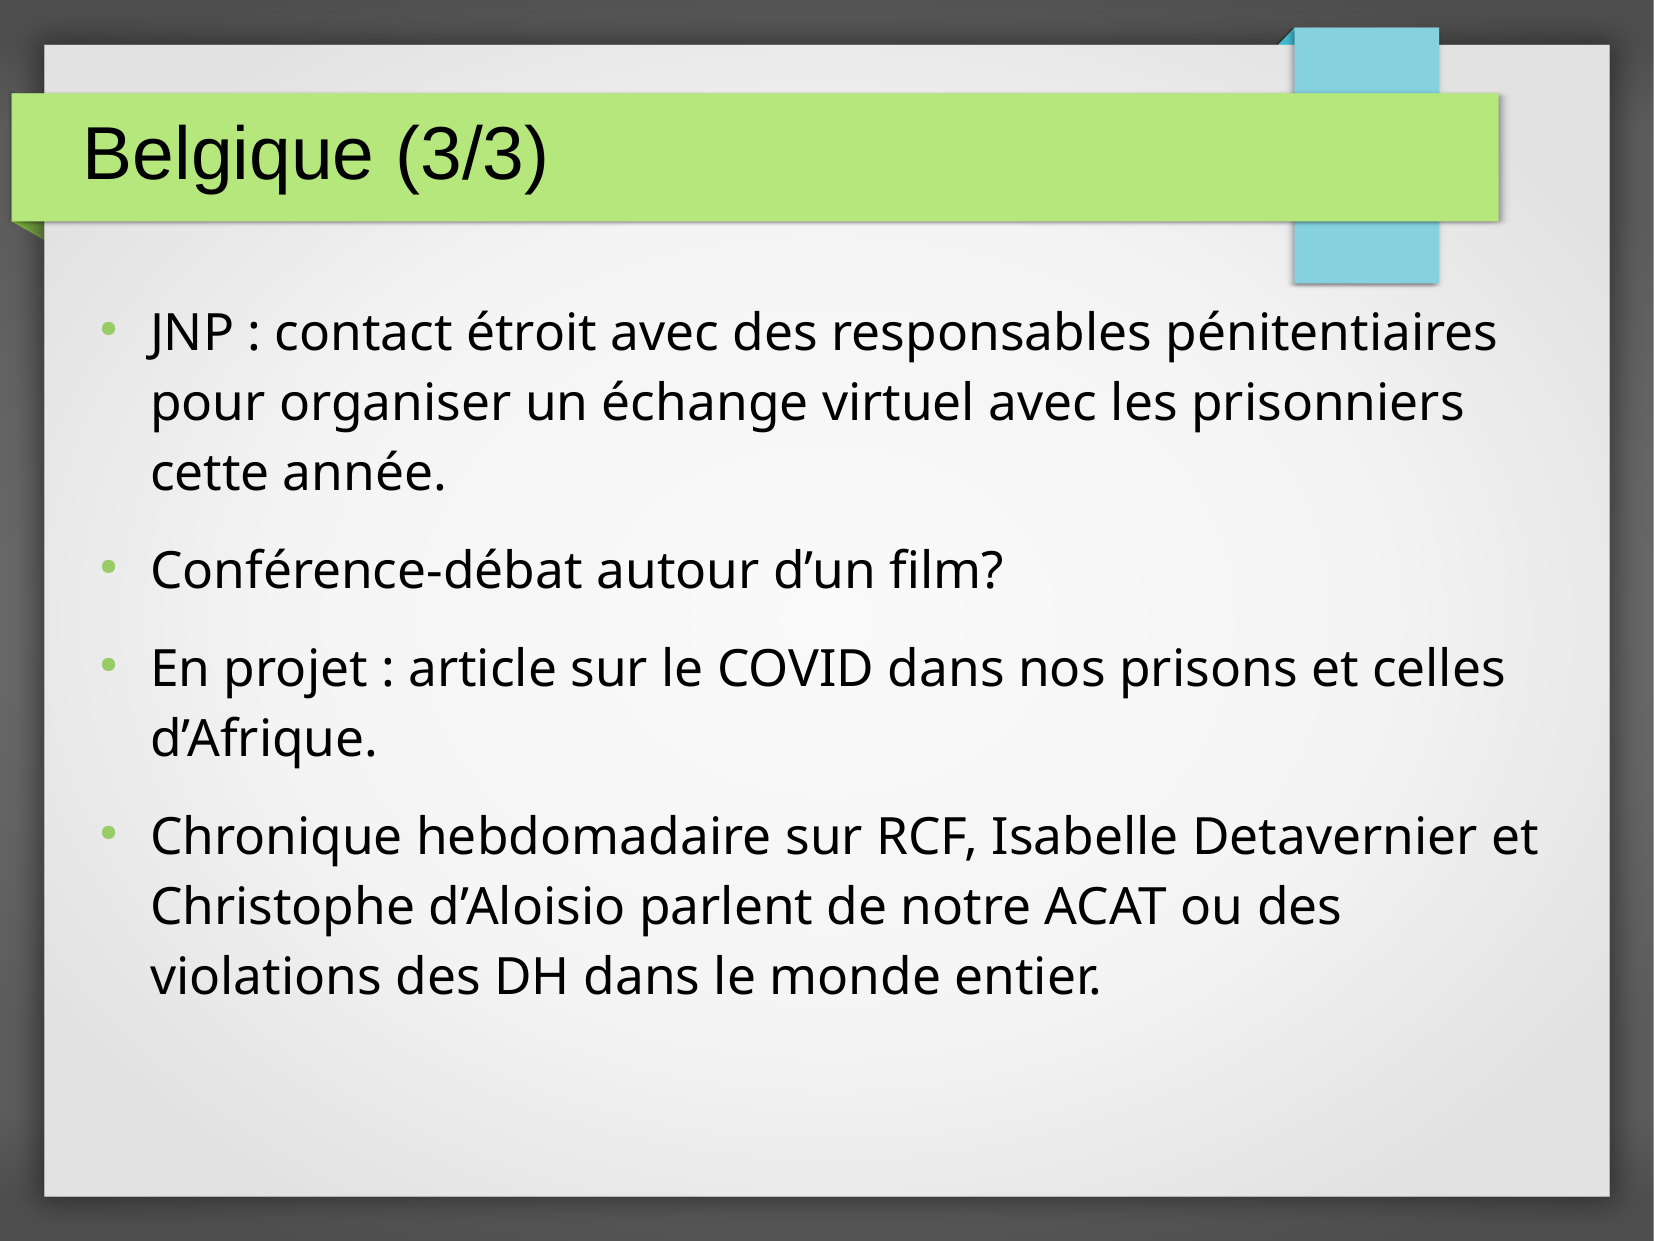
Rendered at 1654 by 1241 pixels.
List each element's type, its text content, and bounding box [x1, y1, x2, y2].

list JNP : contact étroit avec des responsables pénitentiaires pour organiser un échange virtuel avec les prisonniers cette année. Conférence-débat autour d’un film? En projet : article sur le COVID dans nos prisons et celles d’Afrique. Chronique hebdomadaire sur RCF, Isabelle Detavernier et Christophe d’Aloisio parlent de notre ACAT ou des violations des DH dans le monde entier. [82, 295, 1571, 1015]
title Belgique (3/3) [82, 94, 1264, 213]
picture [0, 0, 1654, 1241]
